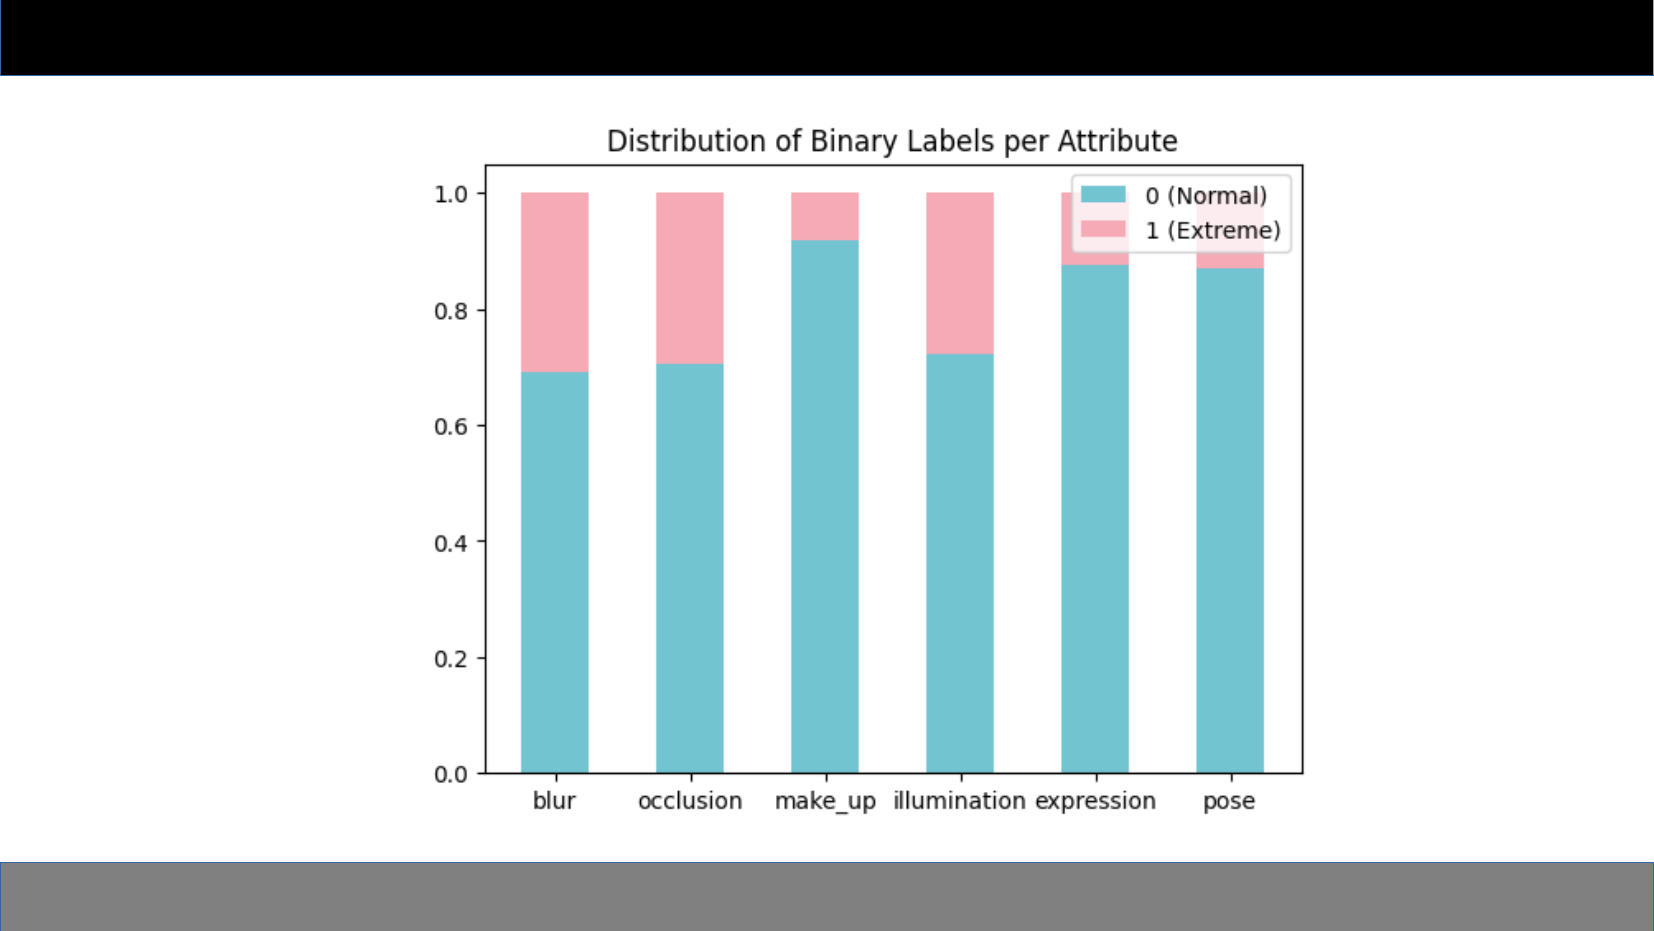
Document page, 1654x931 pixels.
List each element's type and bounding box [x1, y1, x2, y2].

text_box [0, 862, 1654, 931]
text_box [0, 0, 1654, 76]
picture [416, 112, 1317, 829]
